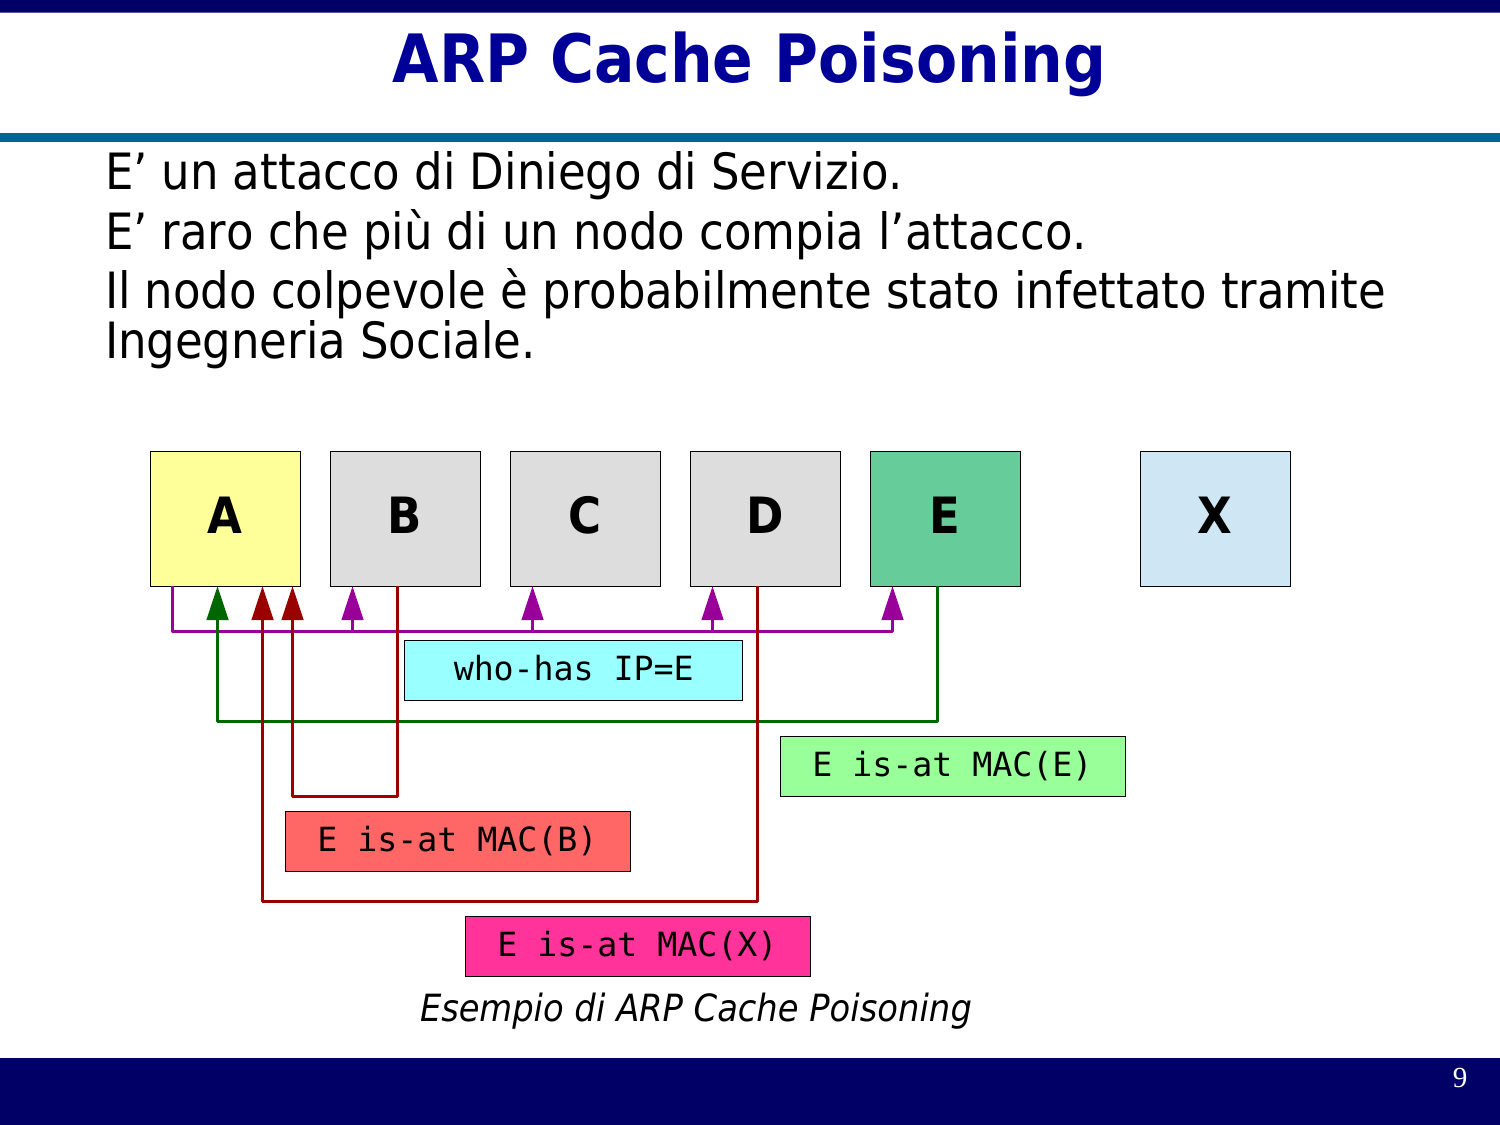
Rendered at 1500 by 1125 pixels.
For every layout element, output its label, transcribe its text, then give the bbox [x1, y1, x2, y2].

text_box Esempio di ARP Cache Poisoning [420, 991, 973, 1036]
title ARP Cache Poisoning [30, 0, 1471, 126]
text_box E is-at MAC(X) [465, 916, 811, 977]
text_box E is-at MAC(E) [780, 736, 1126, 797]
text_box B [330, 451, 481, 587]
text_box D [690, 451, 841, 587]
text_box X [1140, 451, 1291, 587]
text_box C [510, 451, 661, 587]
text_box E is-at MAC(B) [285, 811, 631, 872]
text_box A [150, 451, 301, 587]
list E’ un attacco di Diniego di Servizio. E’ raro che più di un nodo compia l’attacco. Il nodo colpevole è probabilmente stato infettato tramite Ingegneria Sociale. [30, 149, 1471, 1021]
text_box who-has IP=E [404, 640, 743, 701]
text_box E [870, 451, 1021, 587]
